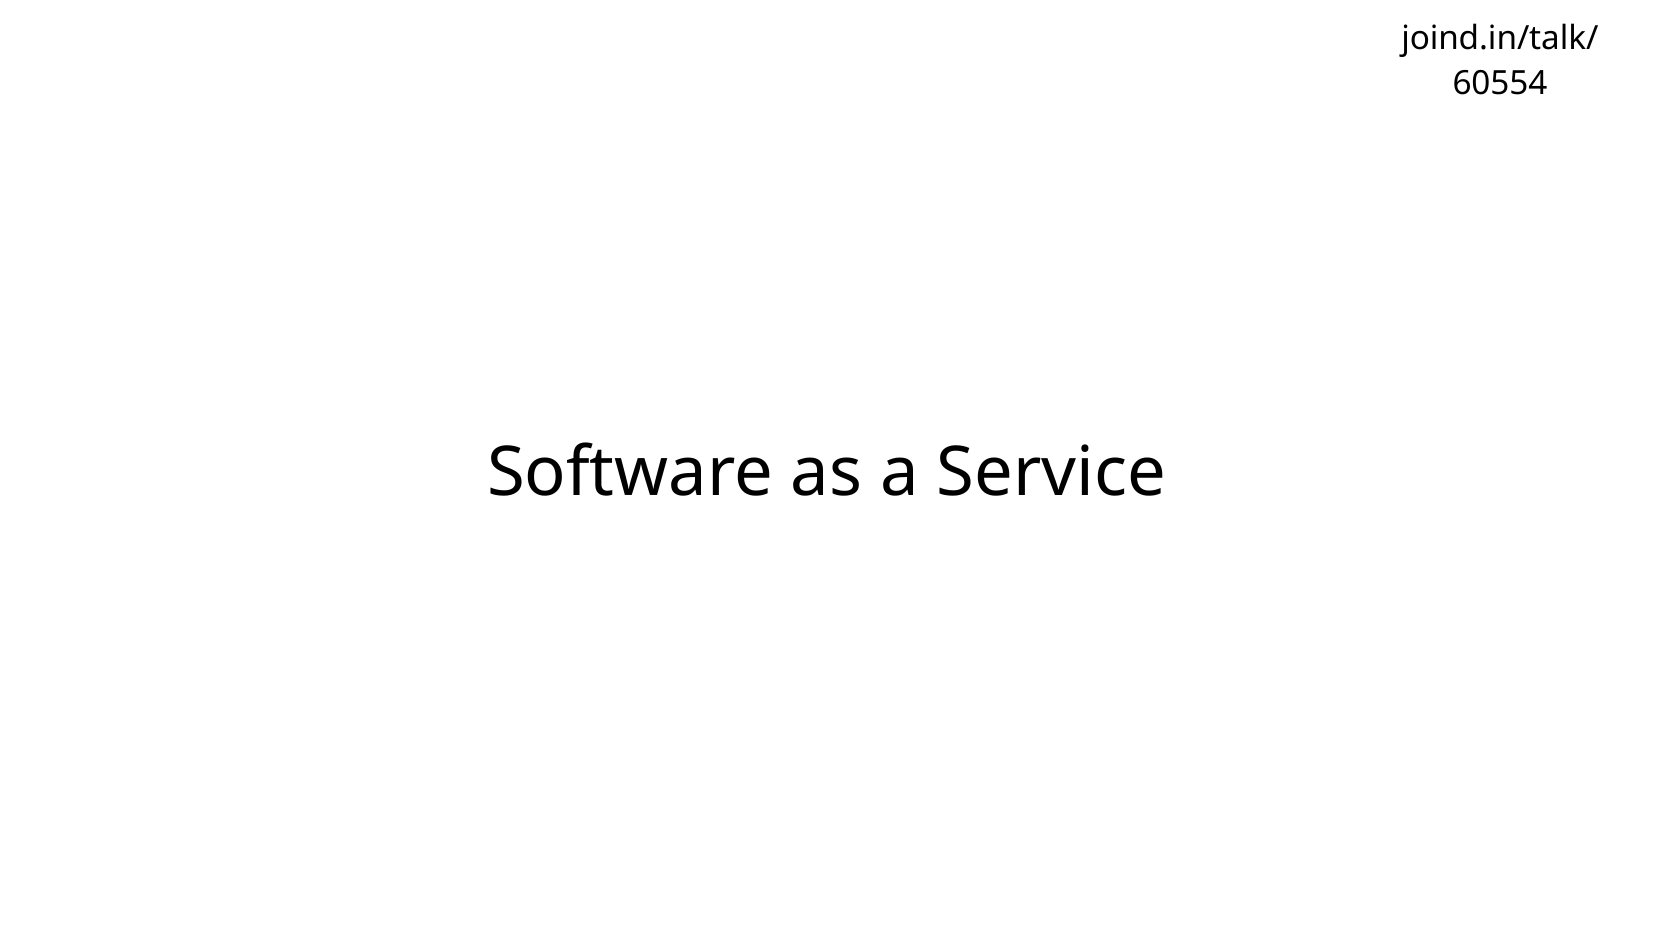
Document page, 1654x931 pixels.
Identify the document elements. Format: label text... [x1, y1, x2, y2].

title Software as a Service [82, 391, 1571, 547]
